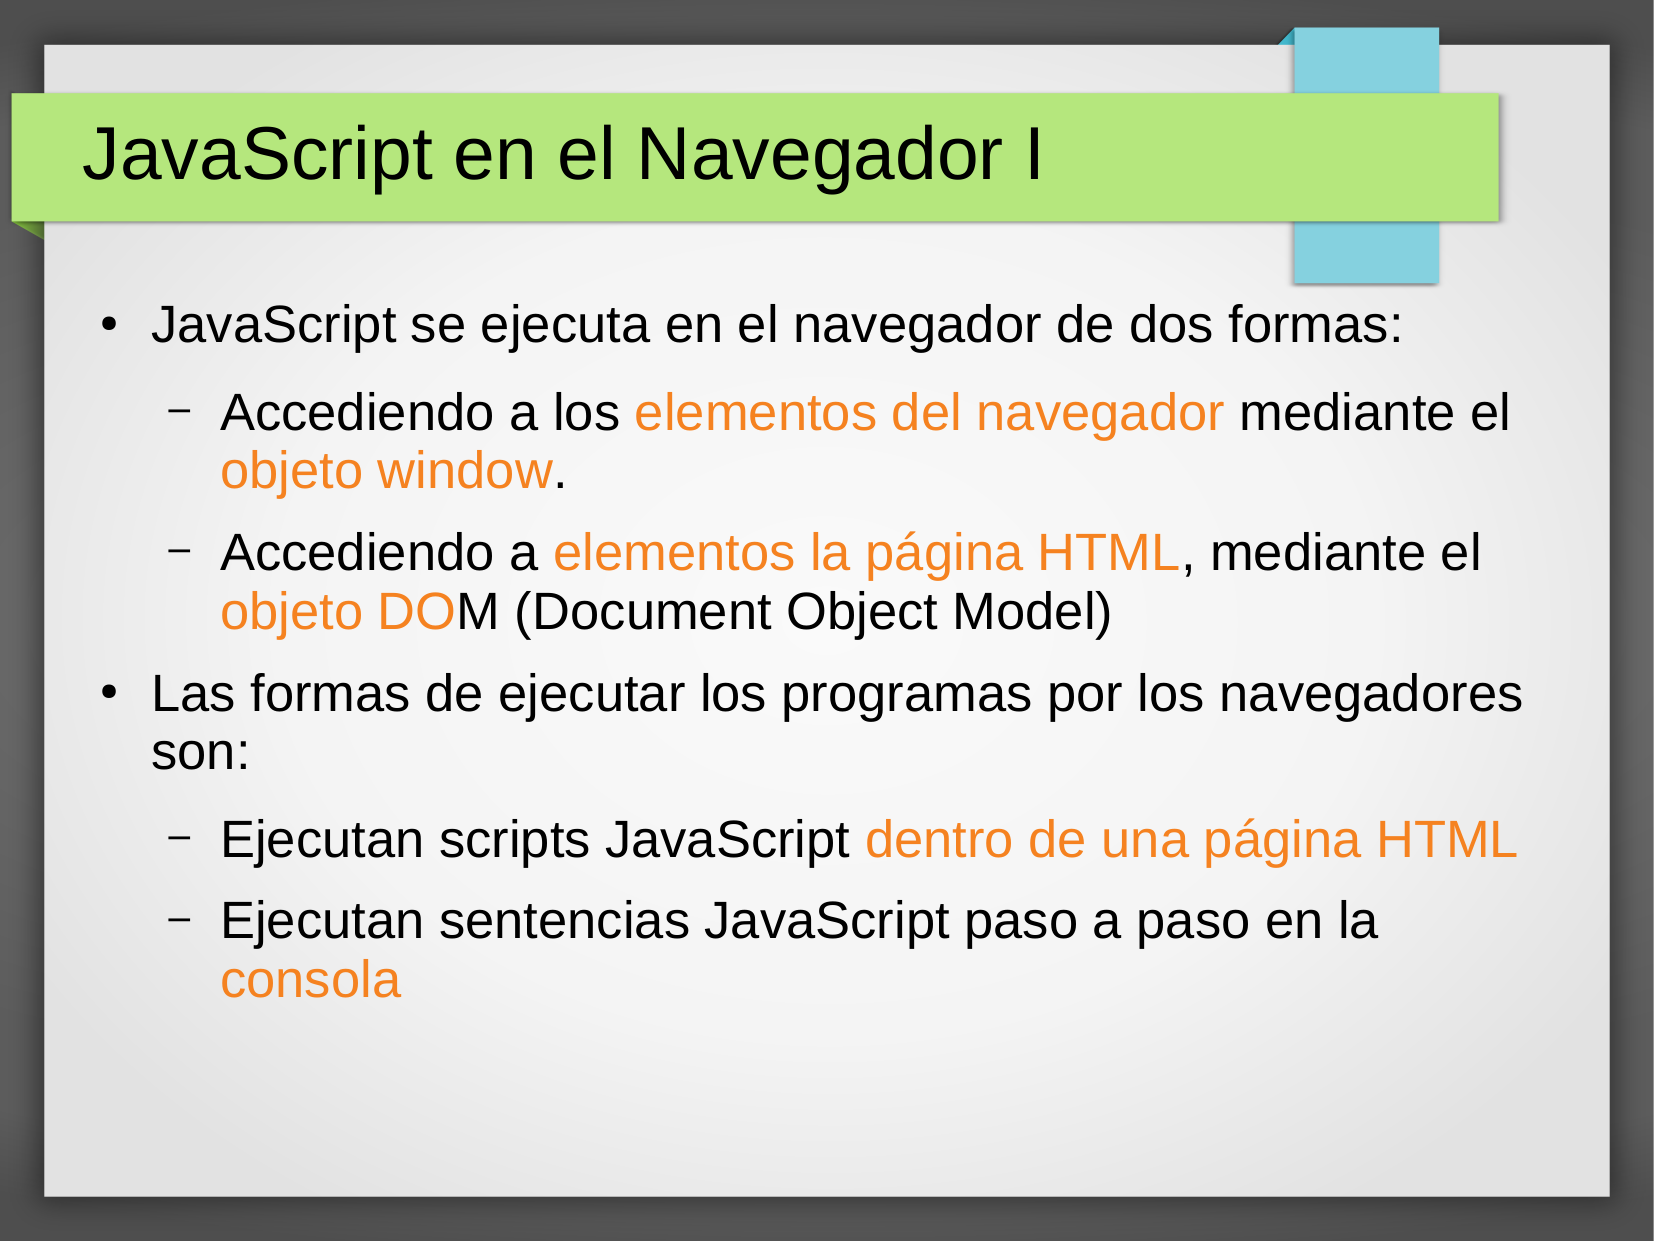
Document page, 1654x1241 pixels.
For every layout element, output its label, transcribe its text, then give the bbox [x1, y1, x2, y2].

title JavaScript en el Navegador I [82, 94, 1264, 213]
picture [0, 0, 1654, 1241]
list JavaScript se ejecuta en el navegador de dos formas: Accediendo a los elementos del navegador mediante el objeto window. Accediendo a elementos la página HTML, mediante el objeto DOM (Document Object Model) Las formas de ejecutar los programas por los navegadores son: Ejecutan scripts JavaScript dentro de una página HTML Ejecutan sentencias JavaScript paso a paso en la consola [82, 295, 1571, 1015]
